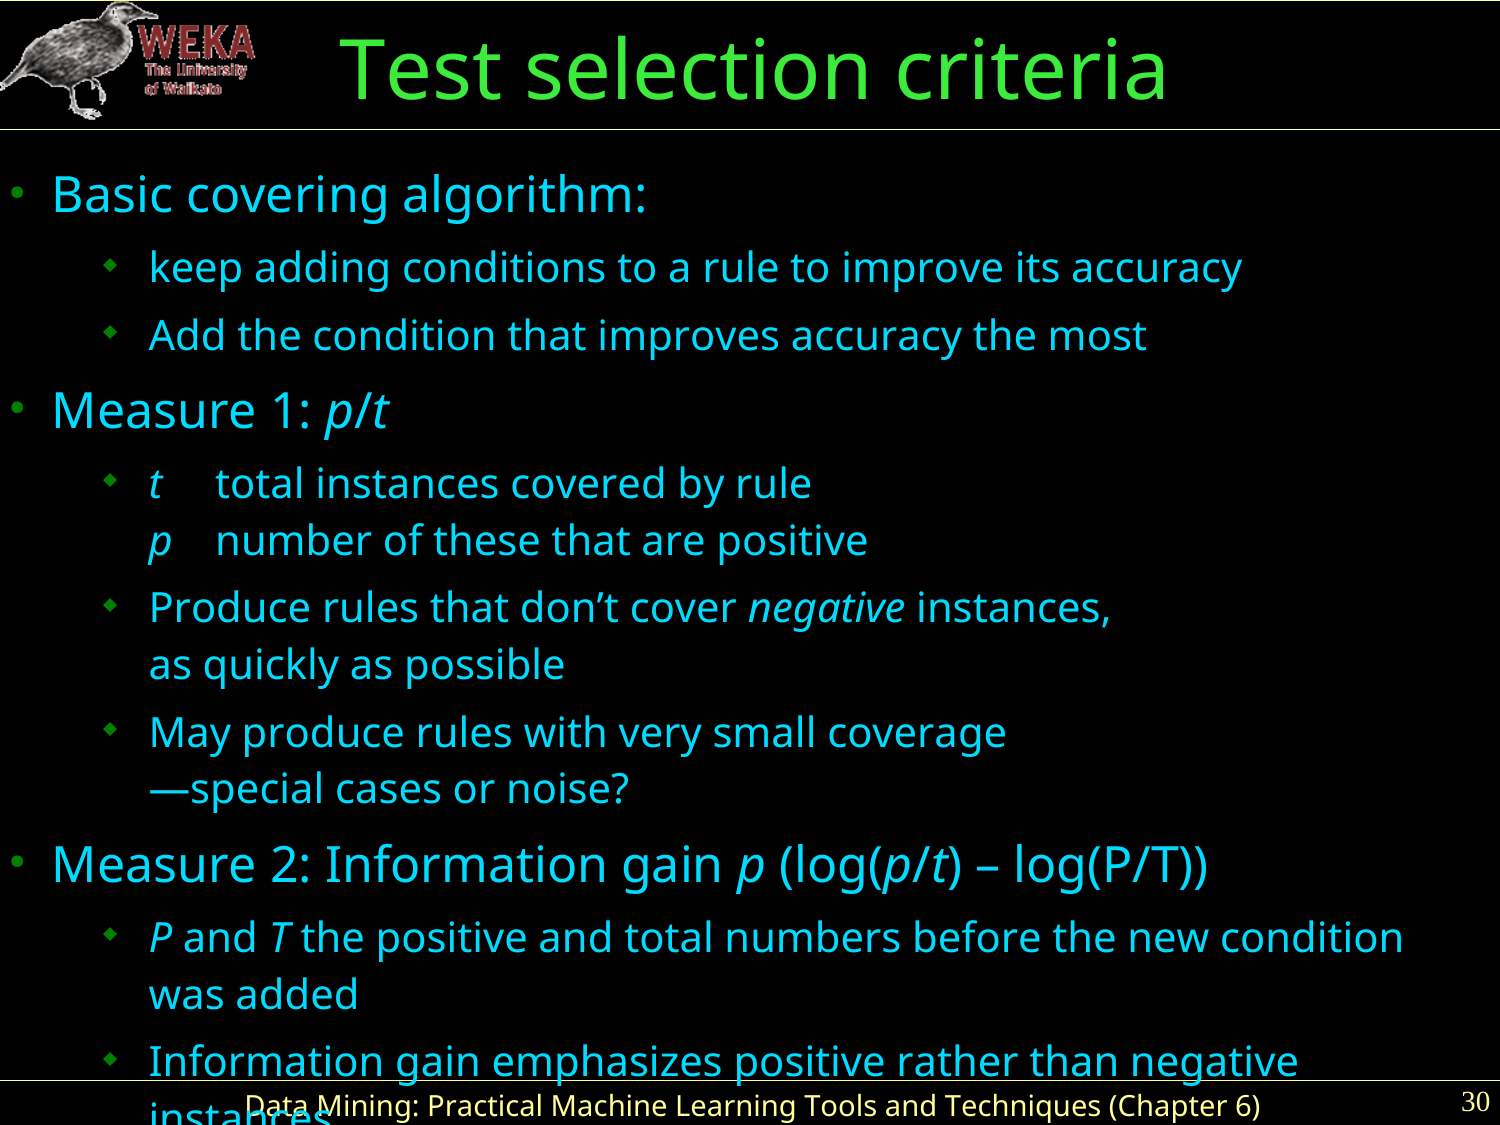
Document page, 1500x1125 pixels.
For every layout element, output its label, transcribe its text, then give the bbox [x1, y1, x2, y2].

list Basic covering algorithm: keep adding conditions to a rule to improve its accuracy Add the condition that improves accuracy the most Measure 1: p/t t total instances covered by rule p number of these that are positive Produce rules that don’t cover negative instances, as quickly as possible May produce rules with very small coverage —special cases or noise? Measure 2: Information gain p (log(p/t) – log(P/T)) P and T the positive and total numbers before the new condition was added Information gain emphasizes positive rather than negative instances These interact with the pruning mechanism used [0, 152, 1498, 972]
picture [0, 1, 266, 129]
title Test selection criteria [324, 0, 1500, 148]
